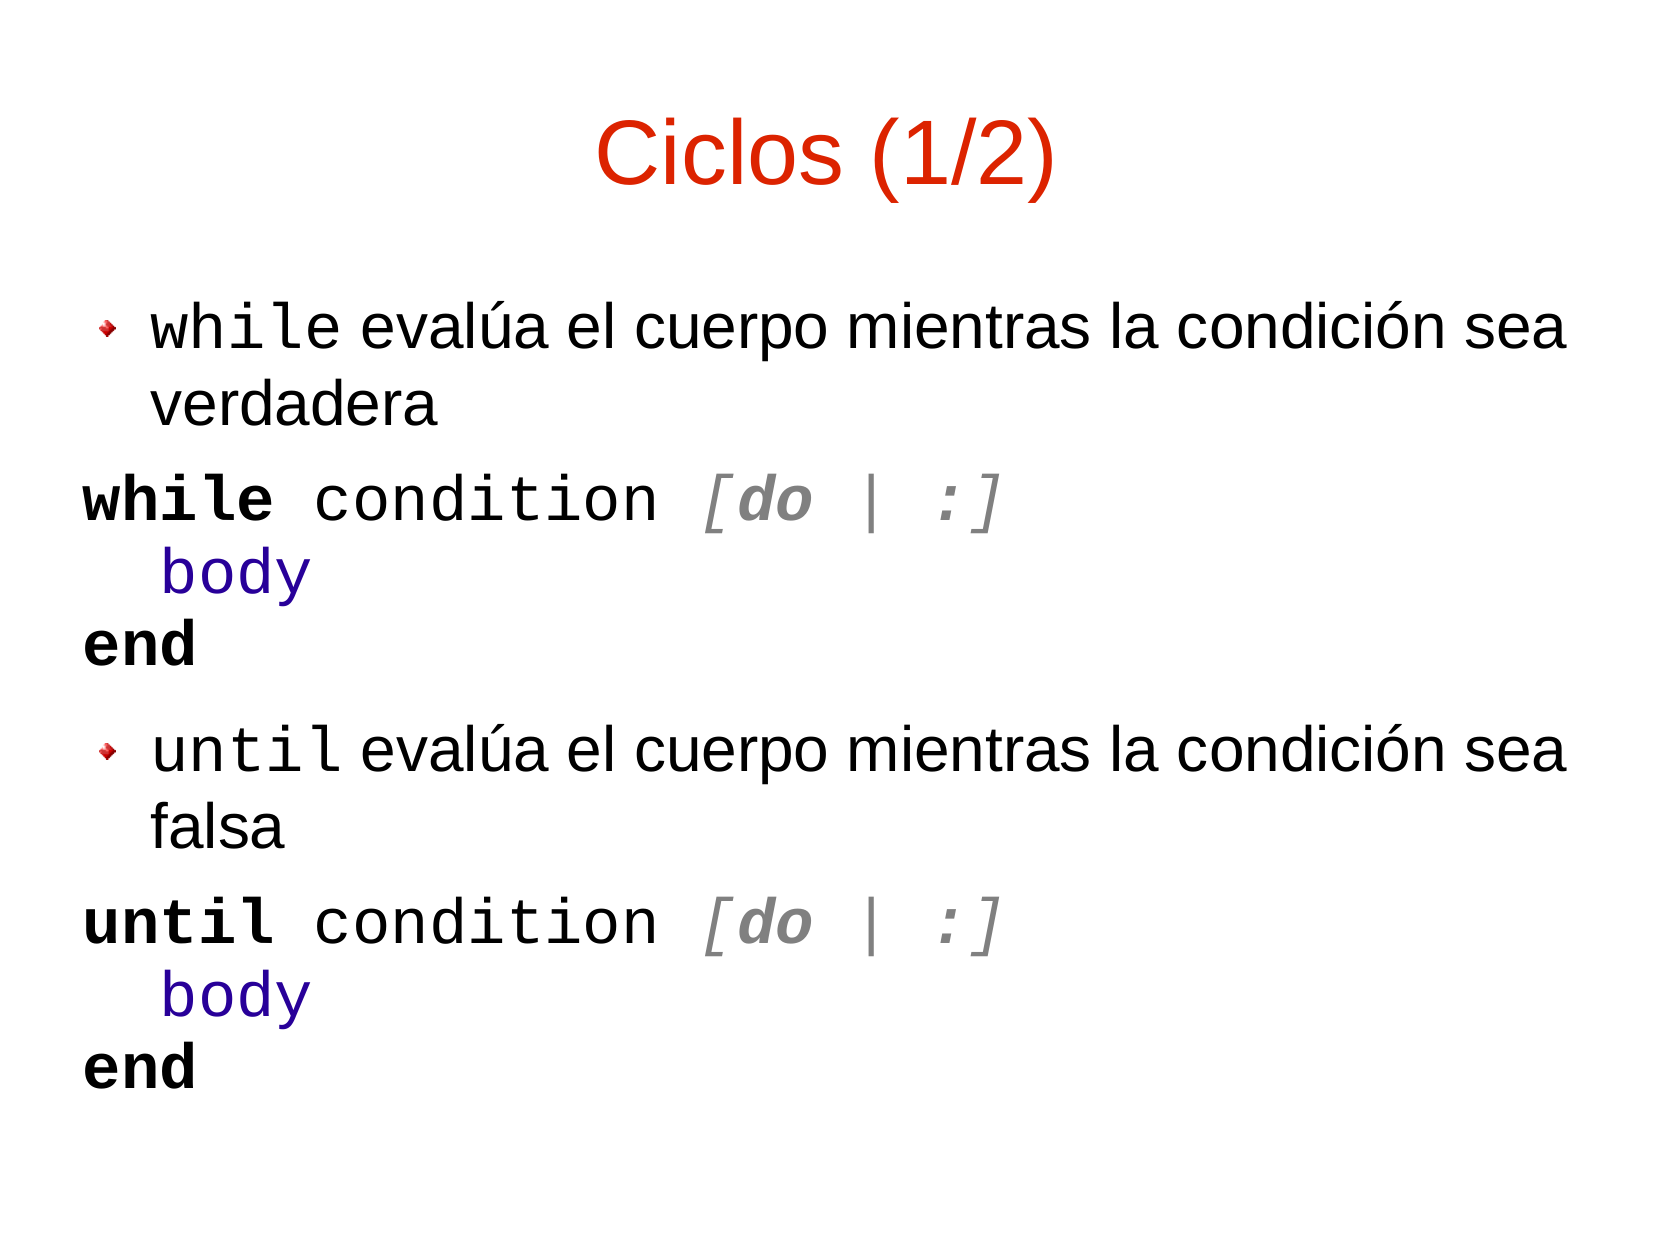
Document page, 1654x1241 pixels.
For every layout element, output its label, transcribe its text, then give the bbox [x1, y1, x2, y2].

list while evalúa el cuerpo mientras la condición sea verdadera while condition [do | :] body end until evalúa el cuerpo mientras la condición sea falsa until condition [do | :] body end [82, 290, 1571, 1109]
title Ciclos (1/2) [82, 49, 1571, 257]
